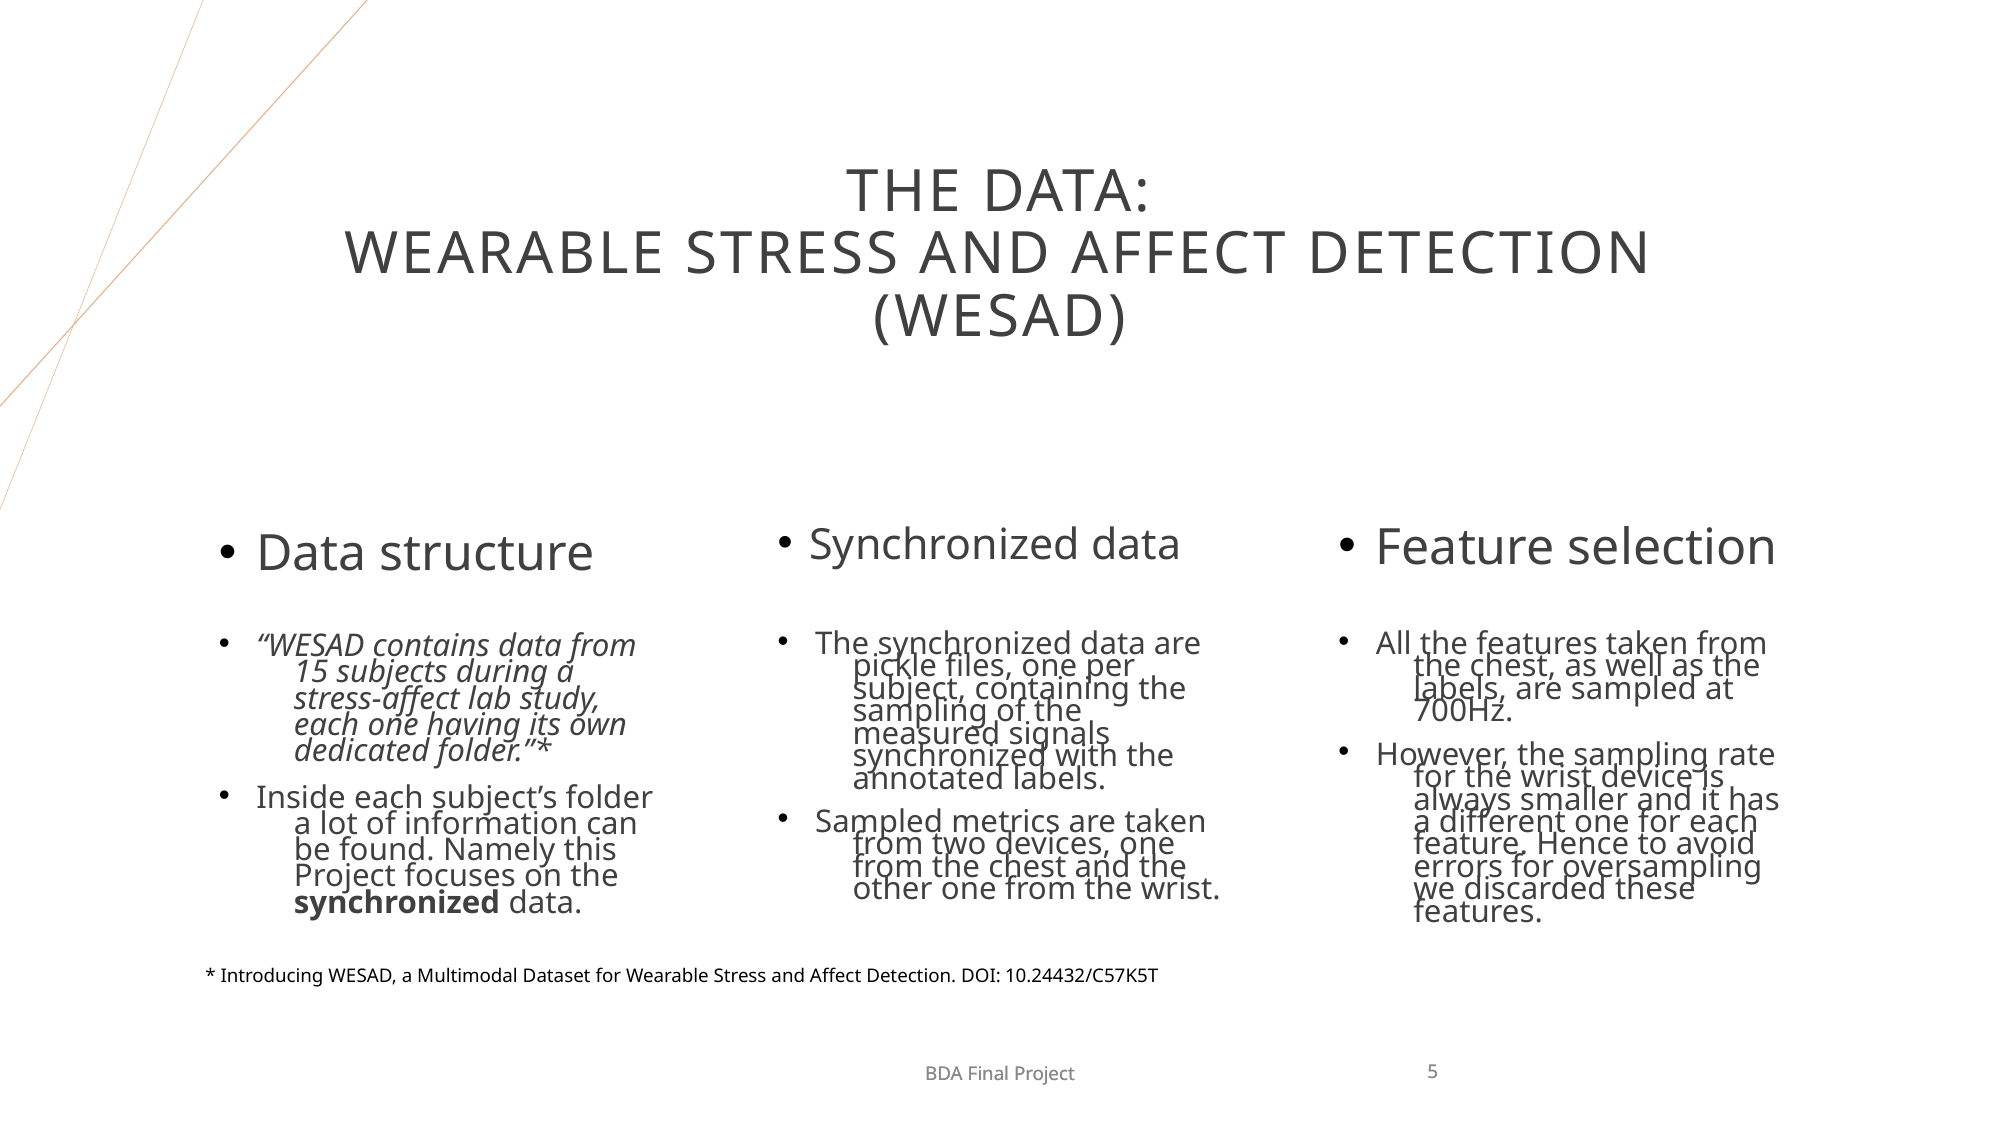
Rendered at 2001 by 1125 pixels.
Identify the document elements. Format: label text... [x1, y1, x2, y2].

list “WESAD contains data from 15 subjects during a stress-affect lab study, each one having its own dedicated folder.”* Inside each subject’s folder a lot of information can be found. Namely this Project focuses on the synchronized data. [203, 628, 677, 956]
list The synchronized data are pickle files, one per subject, containing the sampling of the measured signals synchronized with the annotated labels. Sampled metrics are taken from two devices, one from the chest and the other one from the wrist. [762, 629, 1238, 956]
list Synchronized data [762, 518, 1238, 605]
text_box BDA Final Project [662, 1042, 1338, 1103]
title The data: Wearable stress and affect detection (WESAD) [309, 146, 1691, 364]
list All the features taken from the chest, as well as the labels, are sampled at 700Hz. However, the sampling rate for the wrist device is always smaller and it has a different one for each feature. Hence to avoid errors for oversampling we discarded these features. [1323, 629, 1797, 957]
list Data structure [203, 519, 677, 606]
list Feature selection [1323, 518, 1799, 605]
text_box [1412, 1042, 1863, 1103]
text_box * Introducing WESAD, a Multimodal Dataset for Wearable Stress and Affect Detection. DOI: 10.24432/C57K5T [190, 956, 1457, 994]
